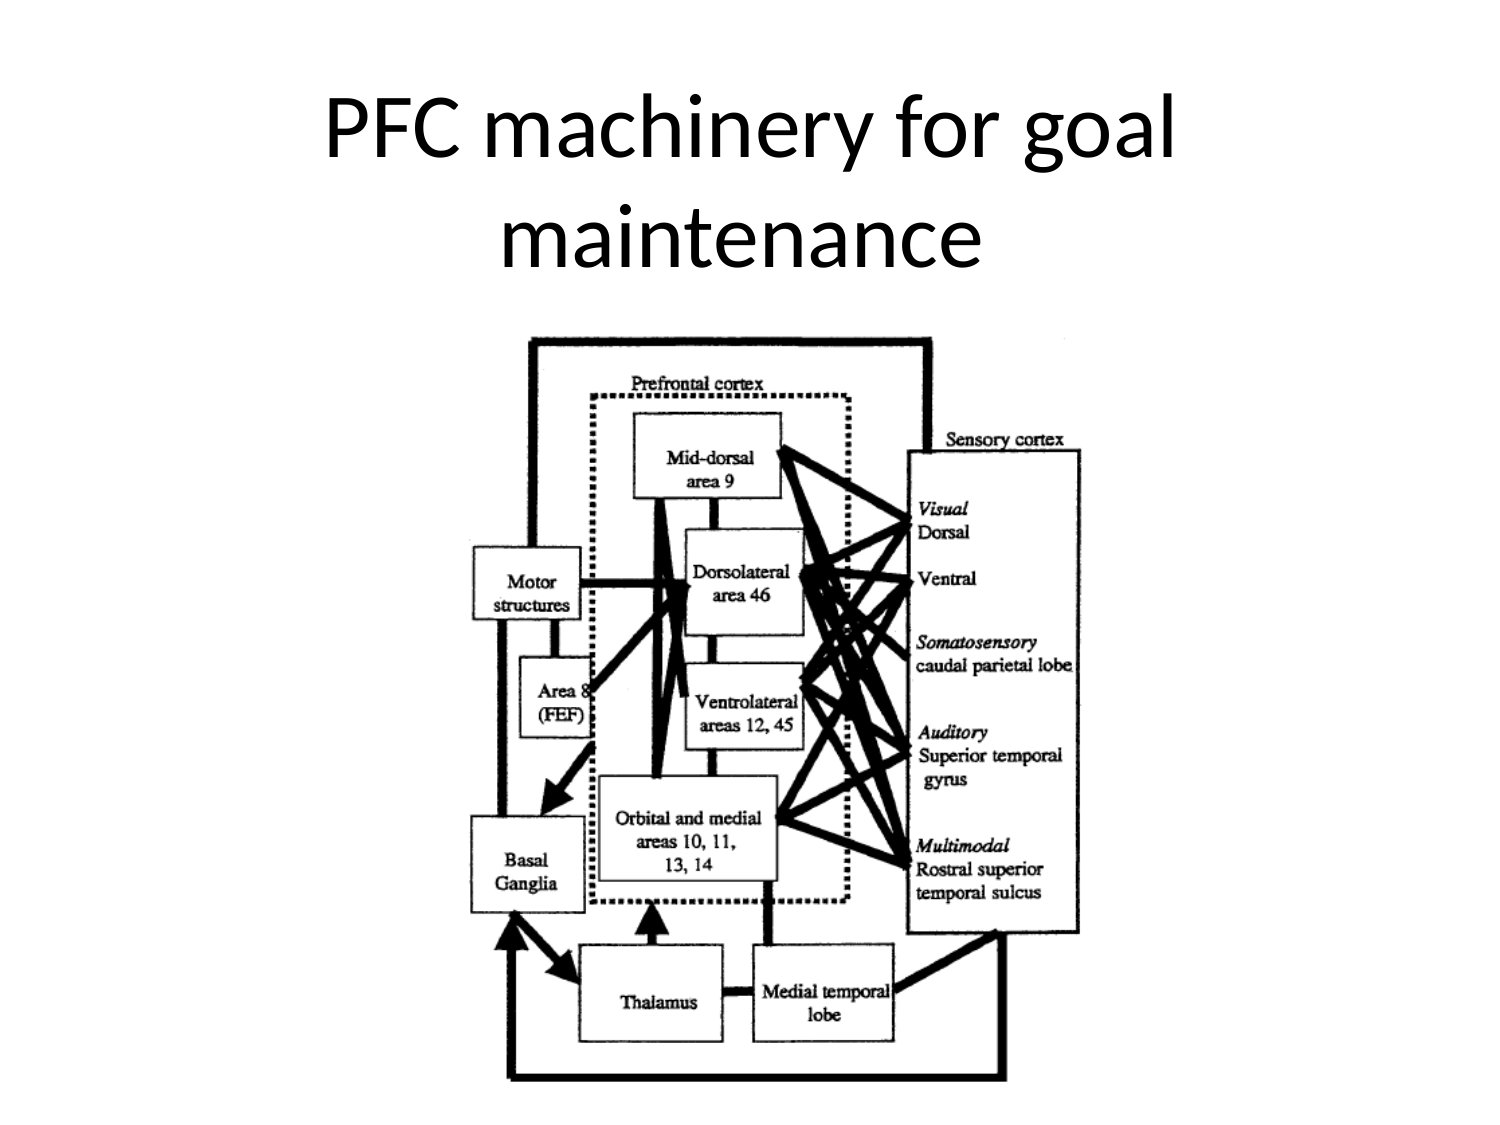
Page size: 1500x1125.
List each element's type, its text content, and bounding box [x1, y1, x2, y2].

picture [437, 318, 1123, 1098]
text_box PFC machinery for goal maintenance [76, 0, 1427, 160]
